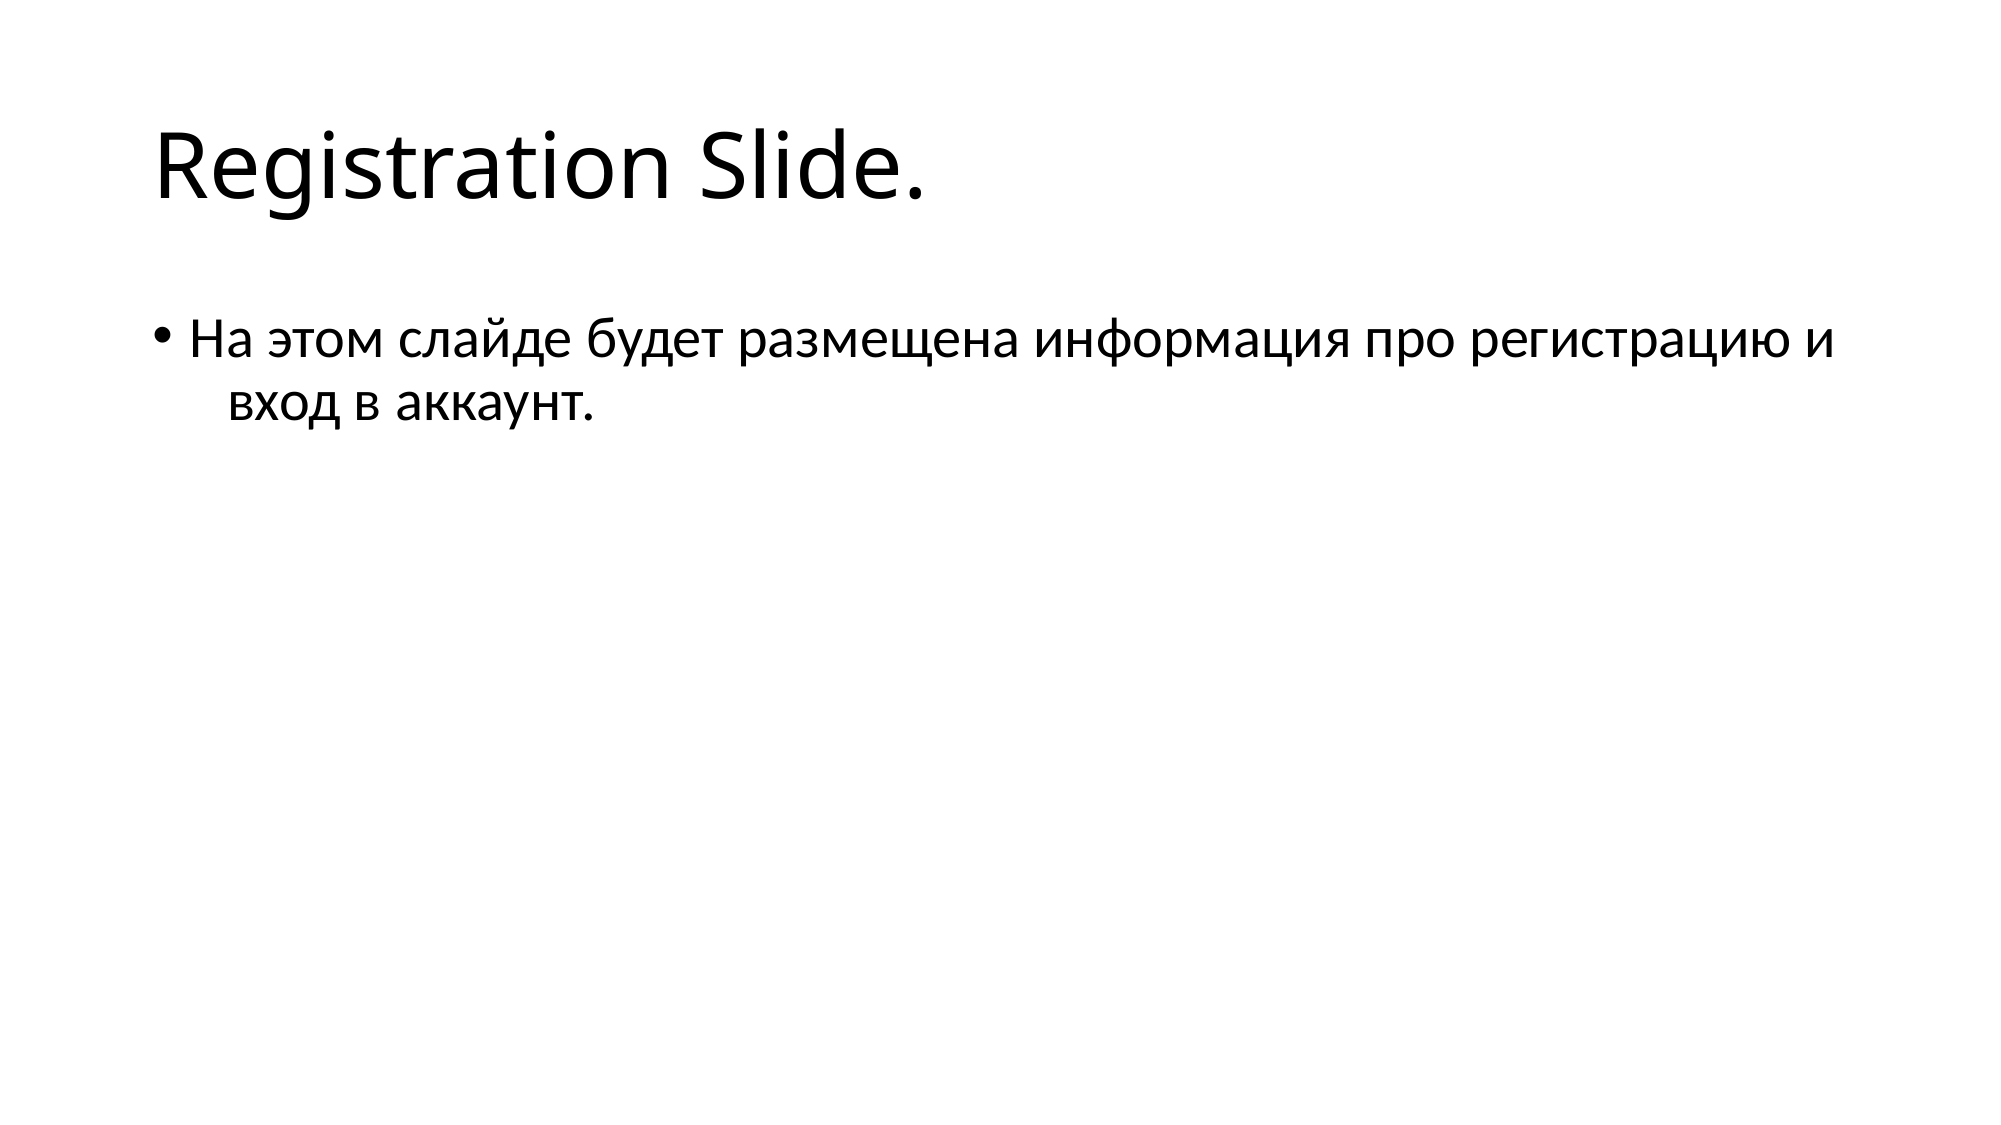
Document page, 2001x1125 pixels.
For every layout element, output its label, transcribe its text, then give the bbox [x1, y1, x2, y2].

title Registration Slide. [137, 59, 1863, 278]
list На этом слайде будет размещена информация про регистрацию и вход в аккаунт. [137, 299, 1863, 1014]
